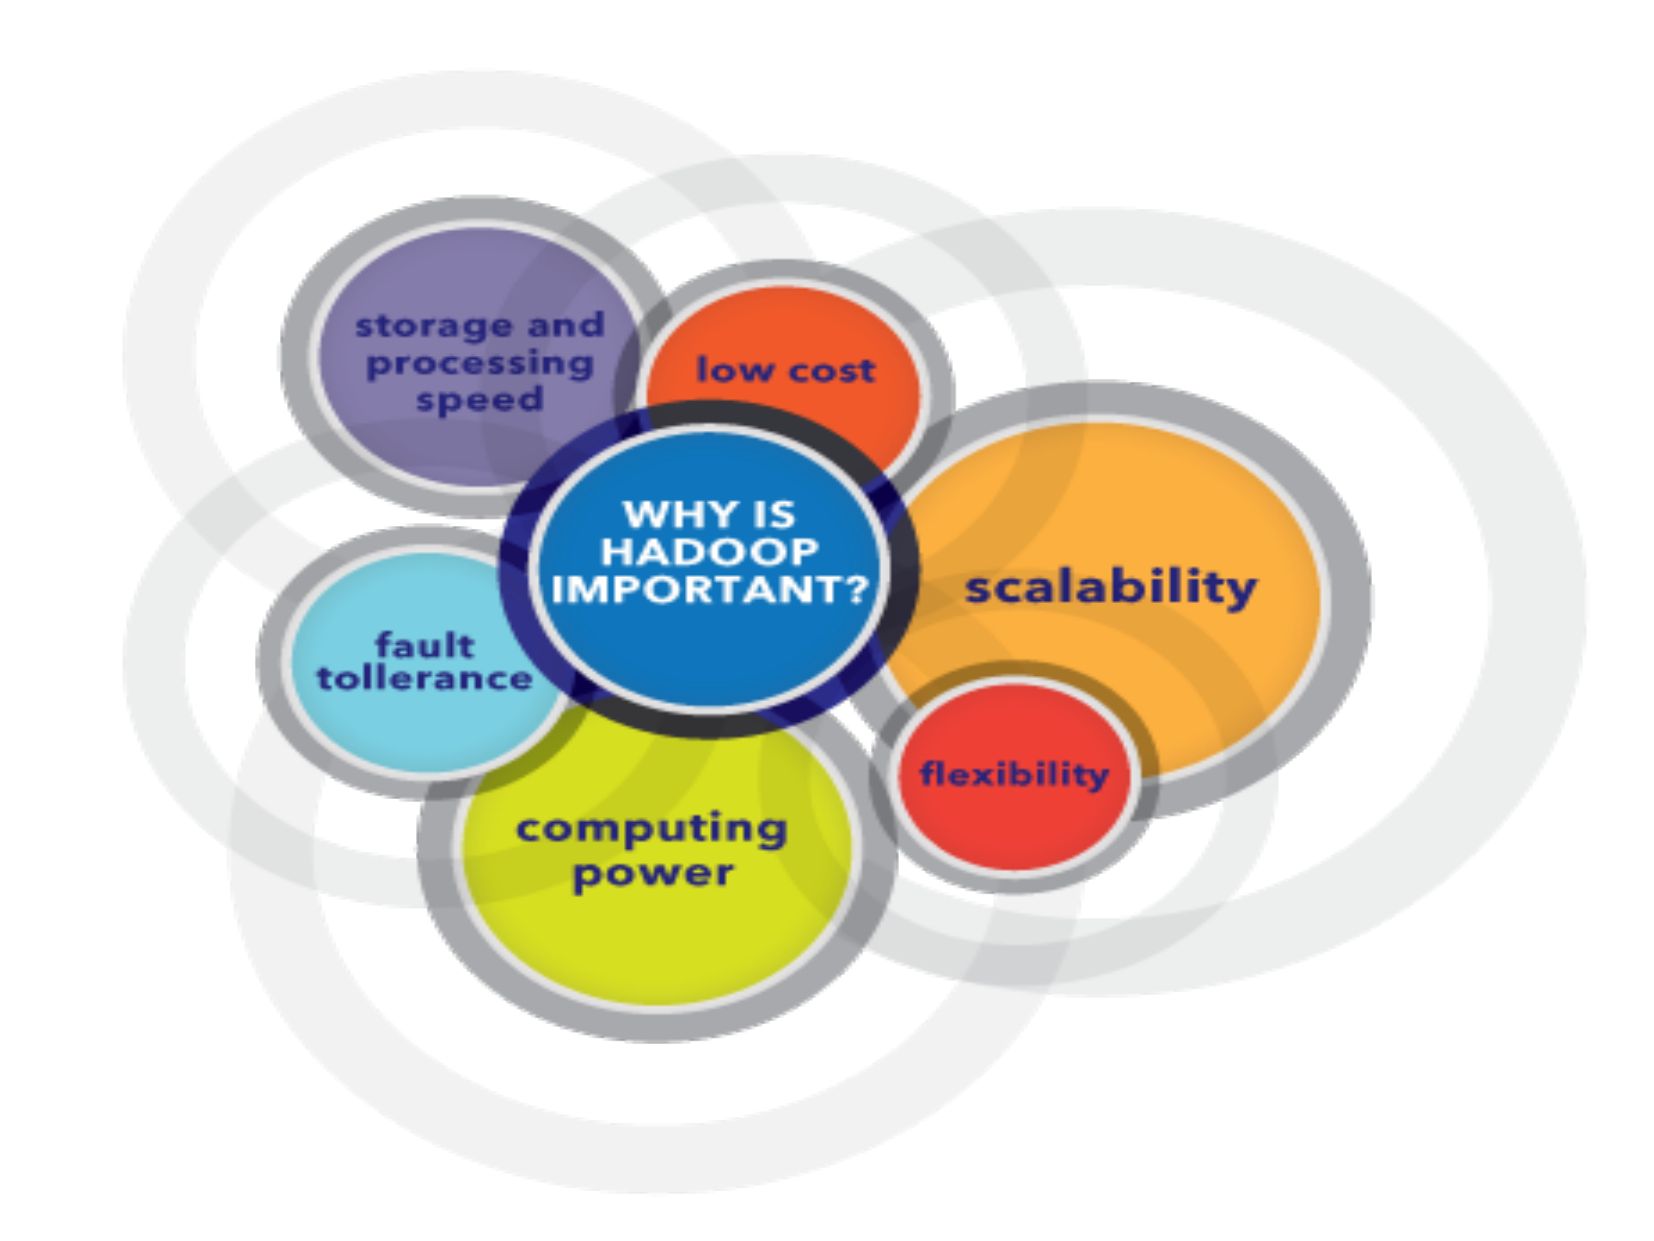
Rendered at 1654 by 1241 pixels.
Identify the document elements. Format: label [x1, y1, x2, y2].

picture [82, 35, 1619, 1217]
